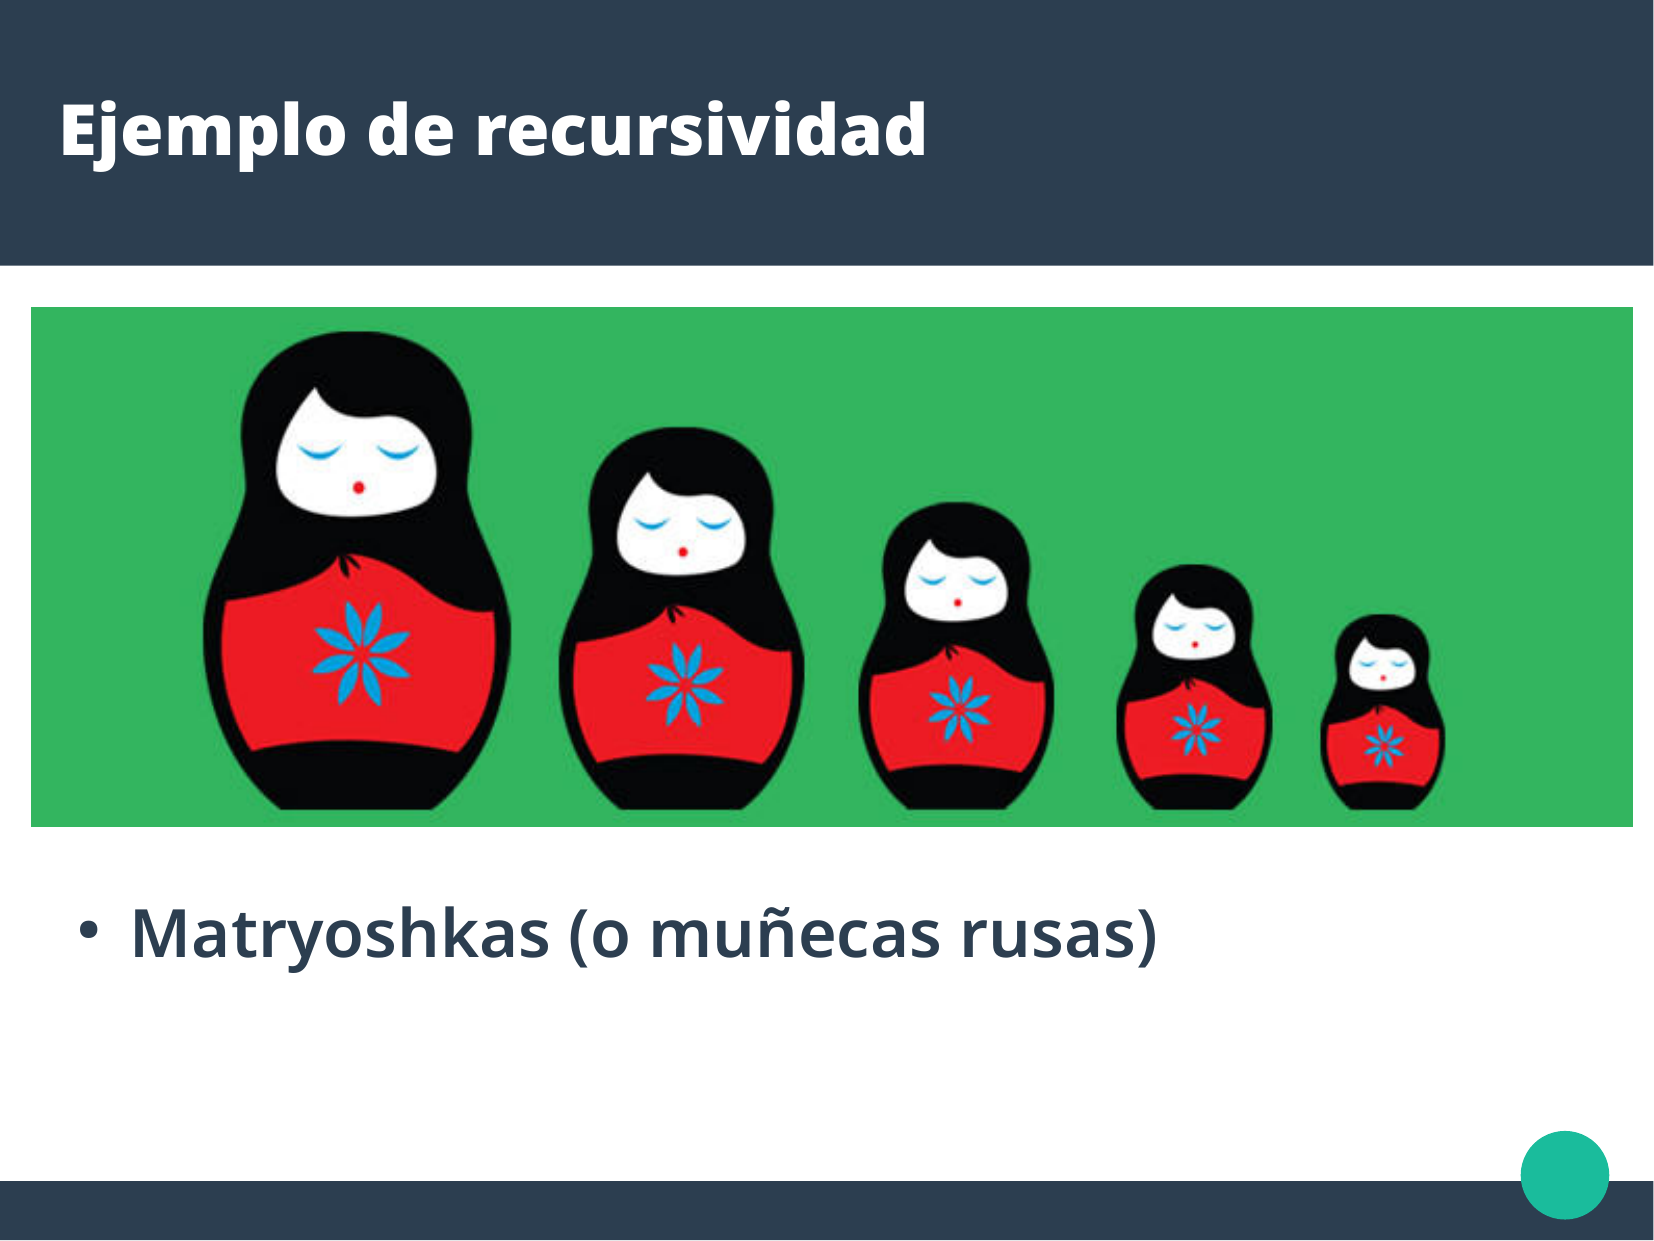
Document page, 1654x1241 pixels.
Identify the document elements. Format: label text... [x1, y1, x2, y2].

title Ejemplo de recursividad [59, 49, 1595, 207]
picture [31, 307, 1633, 827]
list Matryoshkas (o muñecas rusas) [59, 885, 1595, 1152]
